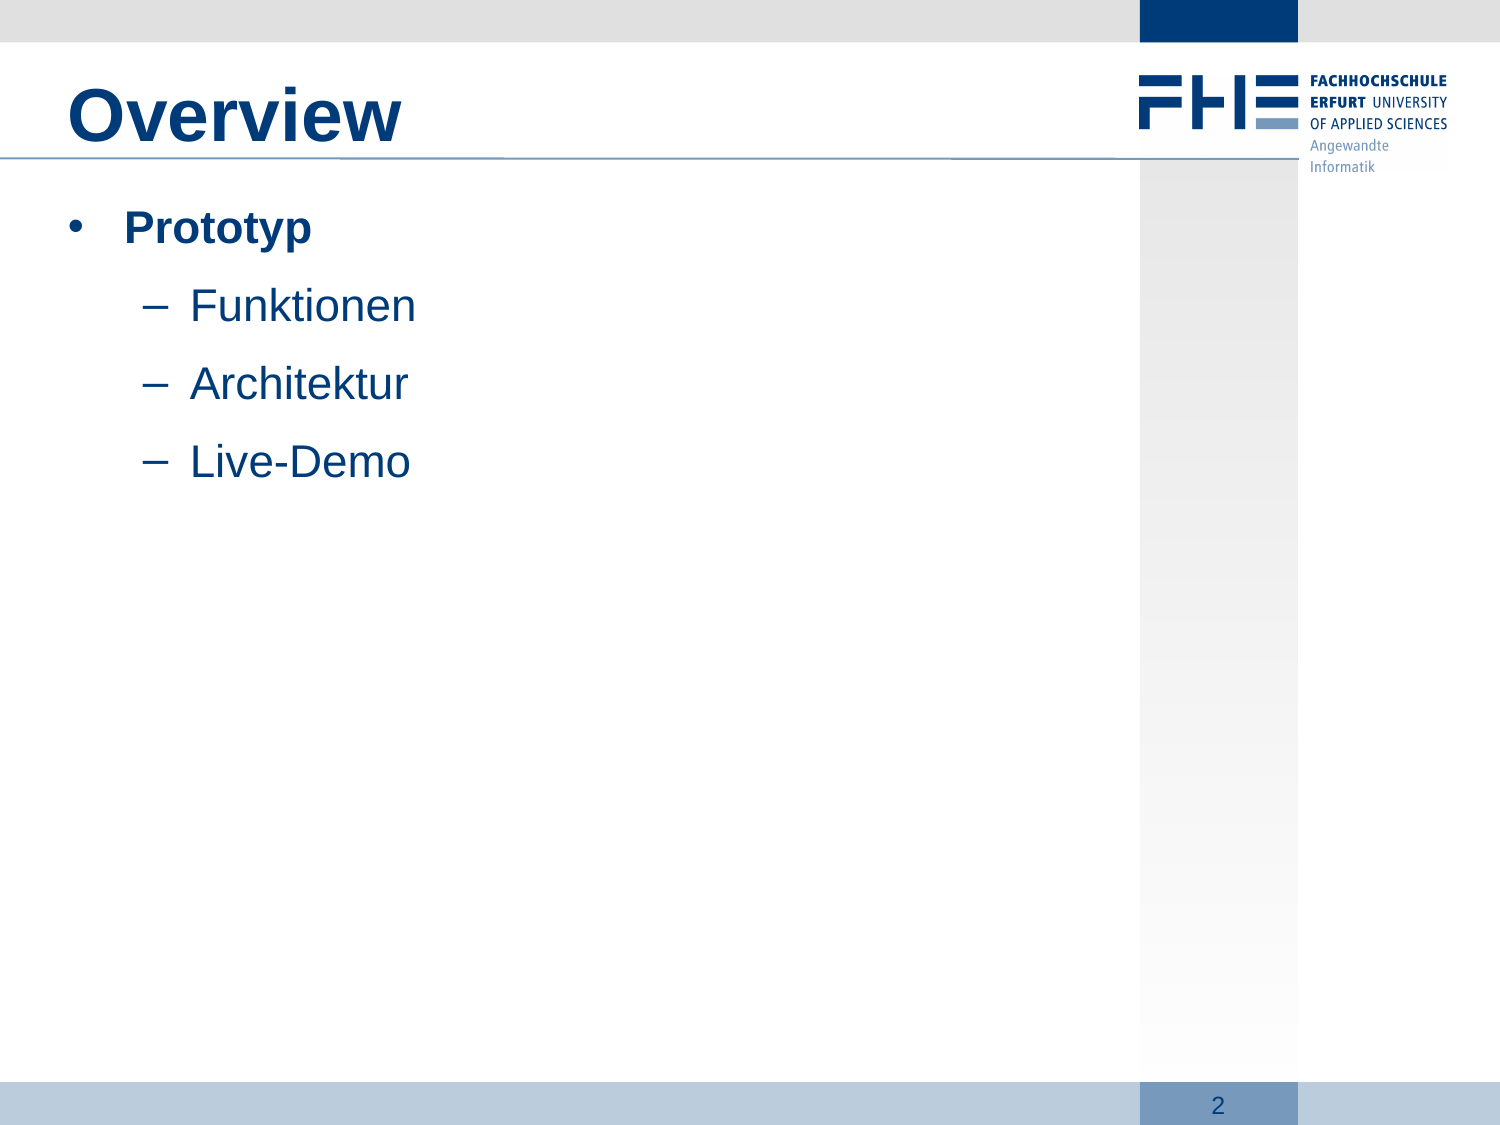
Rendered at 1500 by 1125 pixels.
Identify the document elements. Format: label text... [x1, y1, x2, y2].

list Prototyp Funktionen Architektur Live-Demo [53, 190, 1500, 1100]
title Overview [53, 58, 1140, 142]
picture [1139, 75, 1447, 172]
